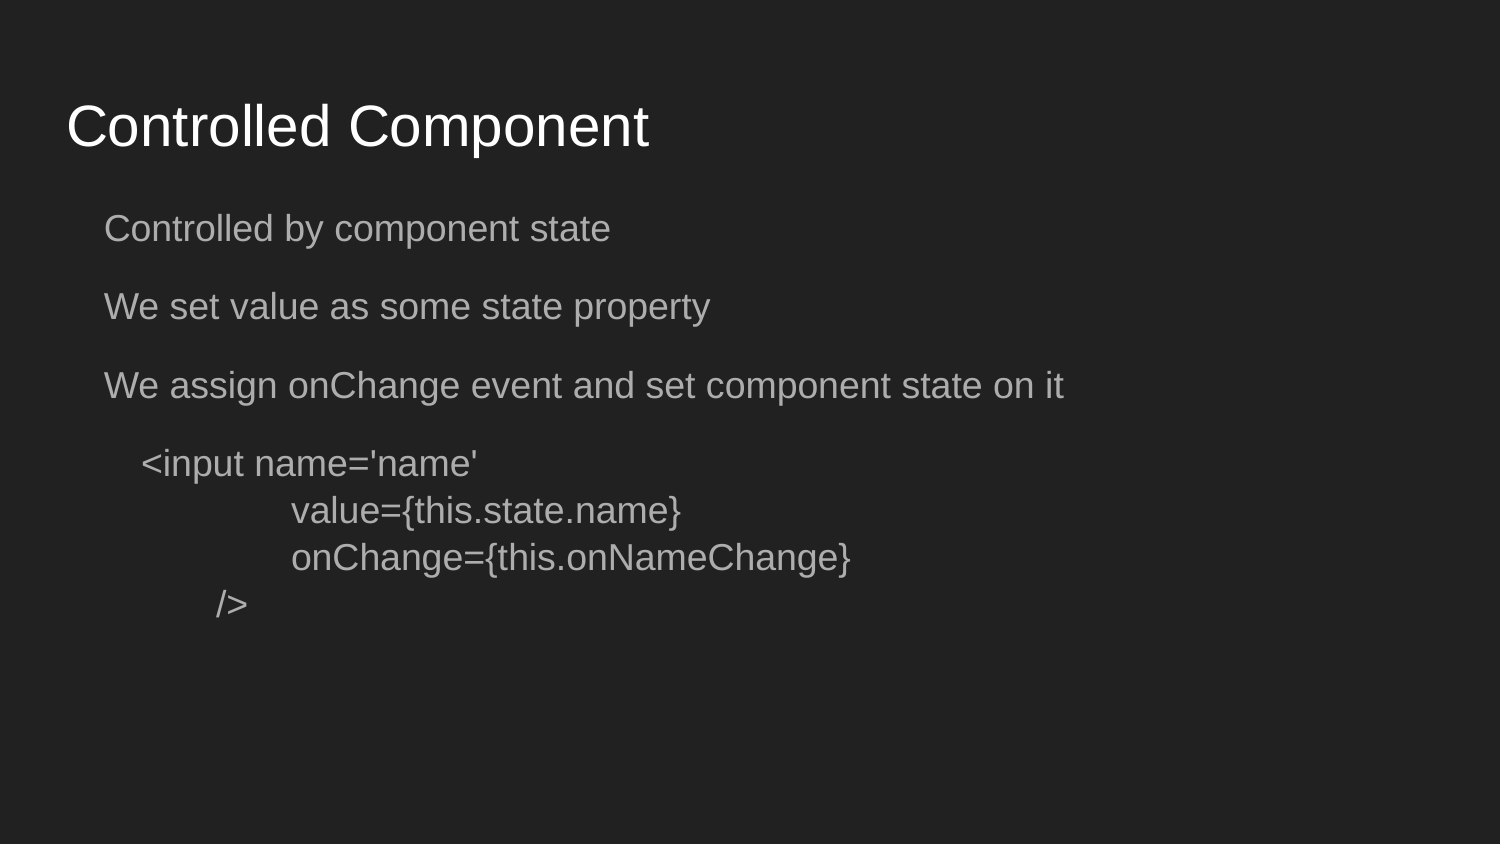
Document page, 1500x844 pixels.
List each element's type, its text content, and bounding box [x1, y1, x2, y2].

title Controlled Component [51, 72, 1449, 167]
list Controlled by component state We set value as some state property We assign onChange event and set component state on it <input name='name' value={this.state.name} onChange={this.onNameChange} /> [51, 189, 1449, 750]
